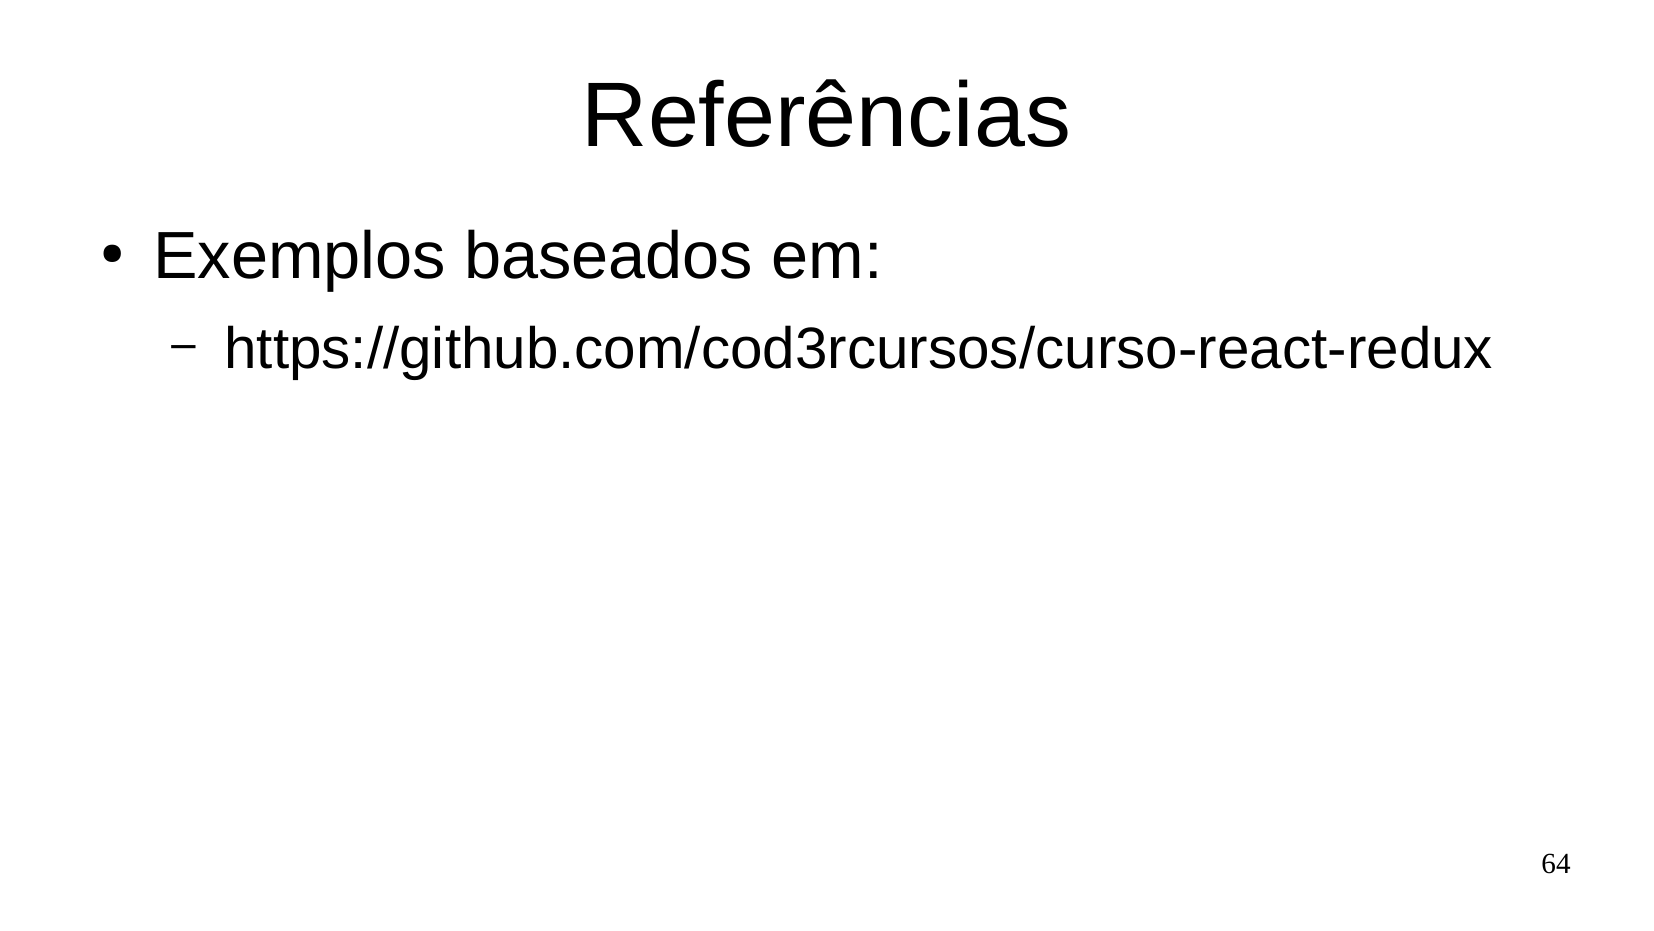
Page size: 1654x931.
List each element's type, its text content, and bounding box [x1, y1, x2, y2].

list Exemplos baseados em: https://github.com/cod3rcursos/curso-react-redux [82, 217, 1571, 758]
title Referências [82, 37, 1571, 193]
